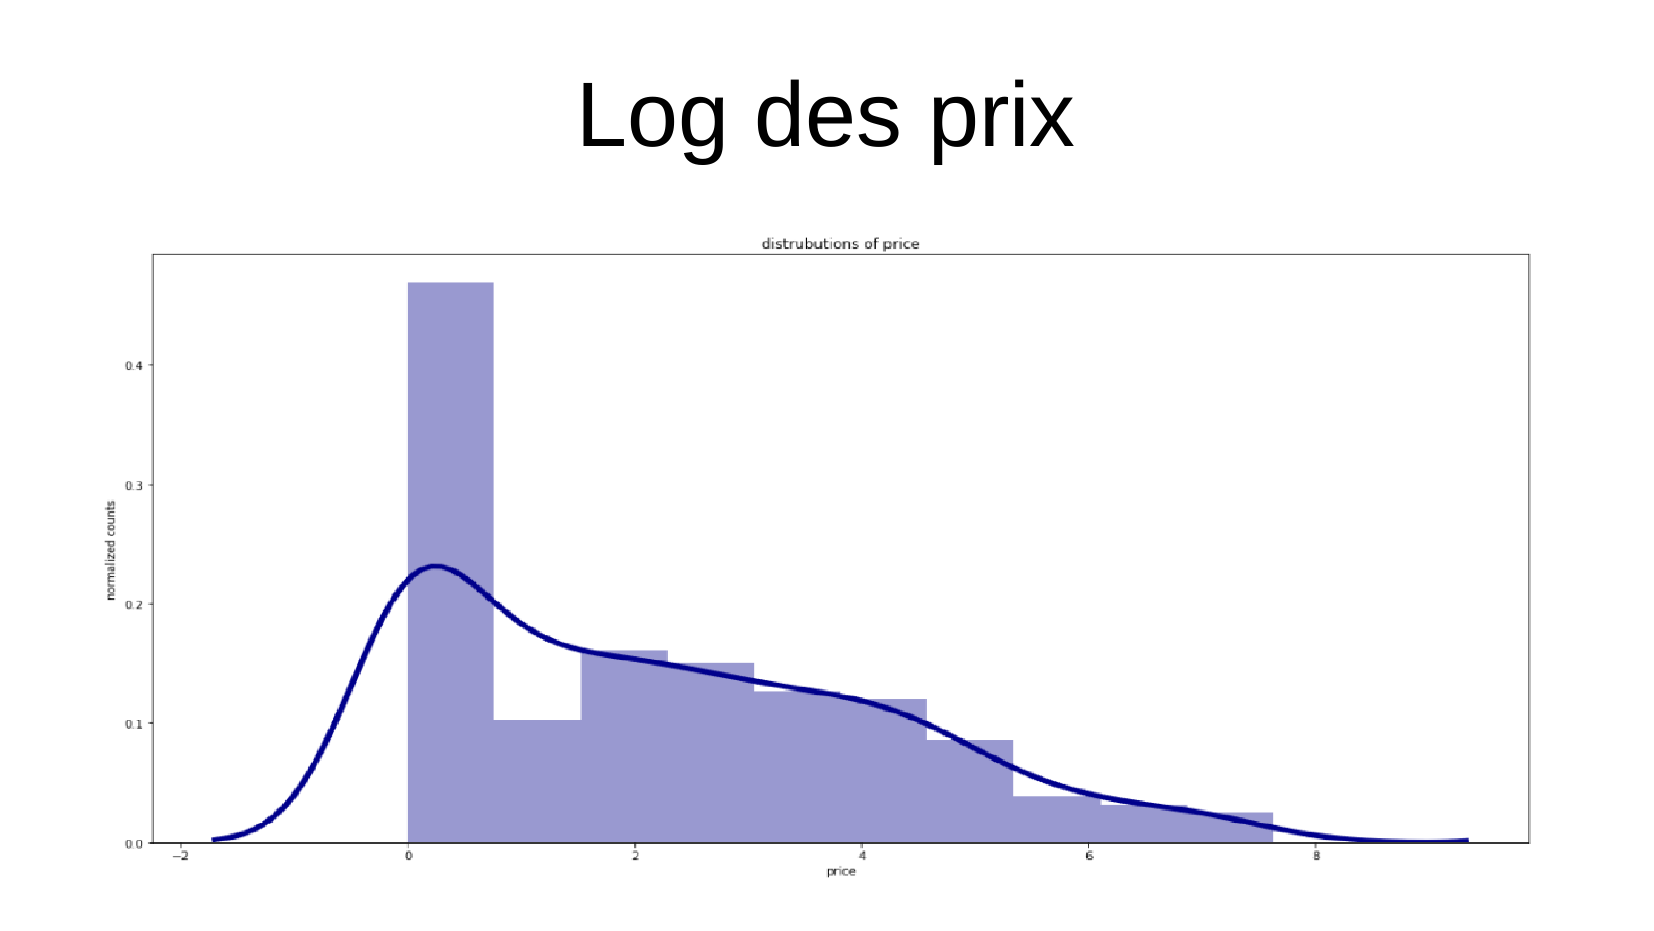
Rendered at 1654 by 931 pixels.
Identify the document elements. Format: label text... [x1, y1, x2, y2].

title Log des prix [82, 37, 1571, 193]
picture [70, 200, 1619, 917]
